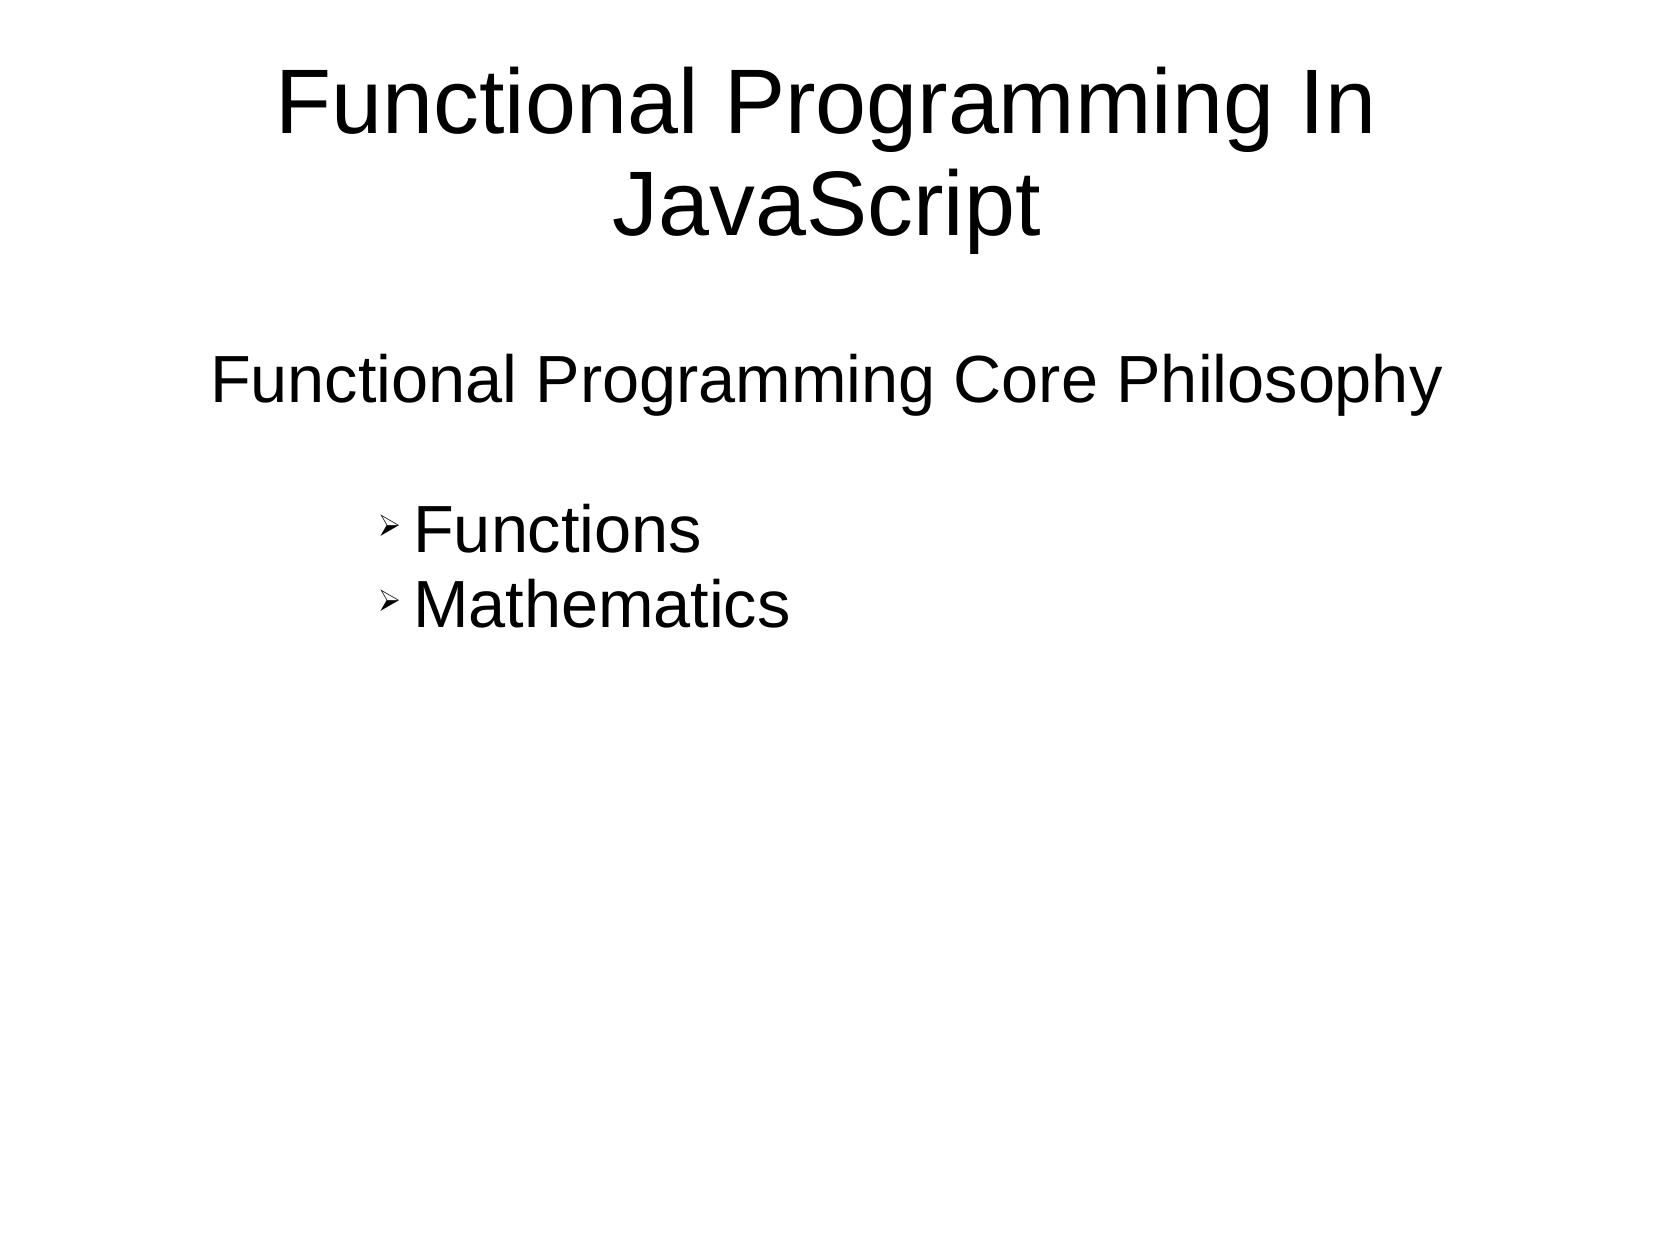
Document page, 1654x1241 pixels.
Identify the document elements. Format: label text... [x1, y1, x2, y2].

subtitle Functional Programming Core Philosophy Functions Mathematics [82, 49, 1571, 1010]
